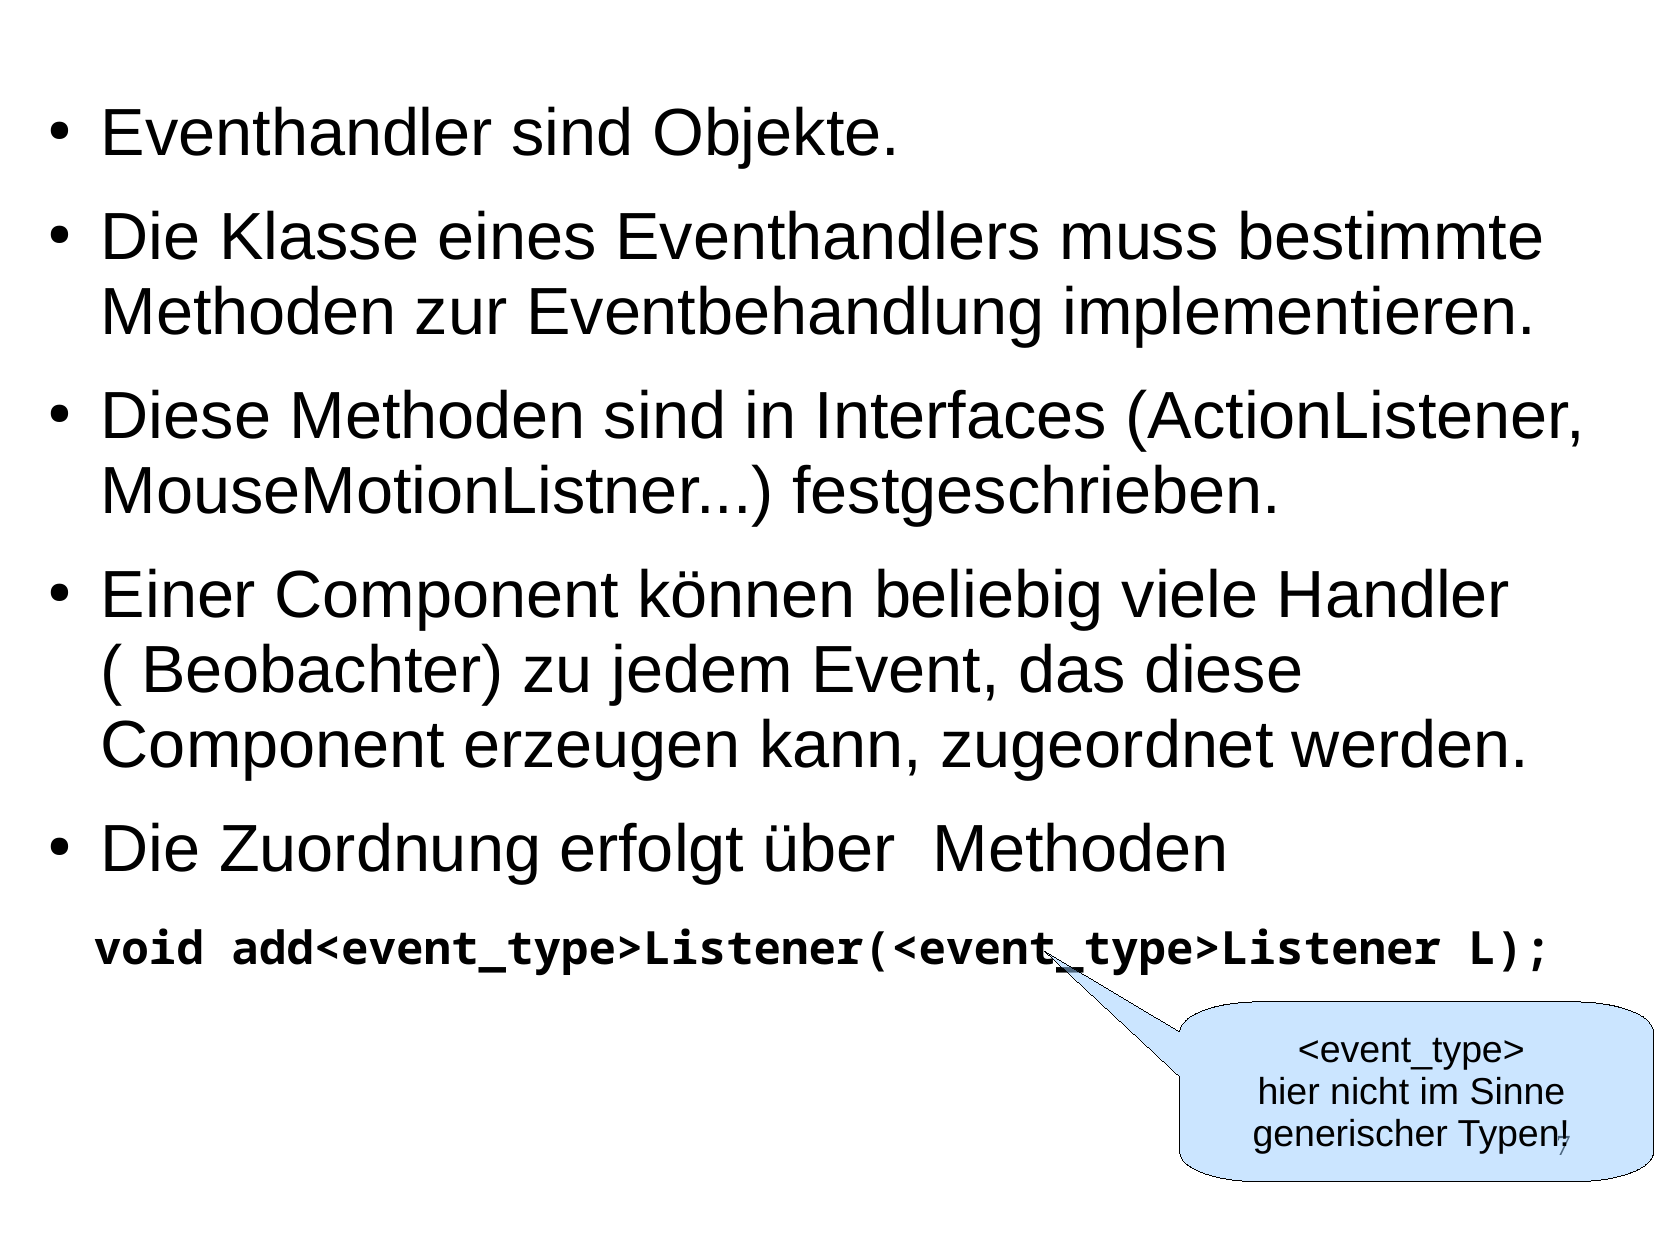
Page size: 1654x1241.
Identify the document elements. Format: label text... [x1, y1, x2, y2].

text_box <event_type> hier nicht im Sinne generischer Typen! [1044, 951, 1654, 1182]
list Eventhandler sind Objekte. Die Klasse eines Eventhandlers muss bestimmte Methoden zur Eventbehandlung implementieren. Diese Methoden sind in Interfaces (ActionListener, MouseMotionListner...) festgeschrieben. Einer Component können beliebig viele Handler ( Beobachter) zu jedem Event, das diese Component erzeugen kann, zugeordnet werden. Die Zuordnung erfolgt über Methoden void add<event_type>Listener(<event_type>Listener L); [29, 95, 1654, 1168]
